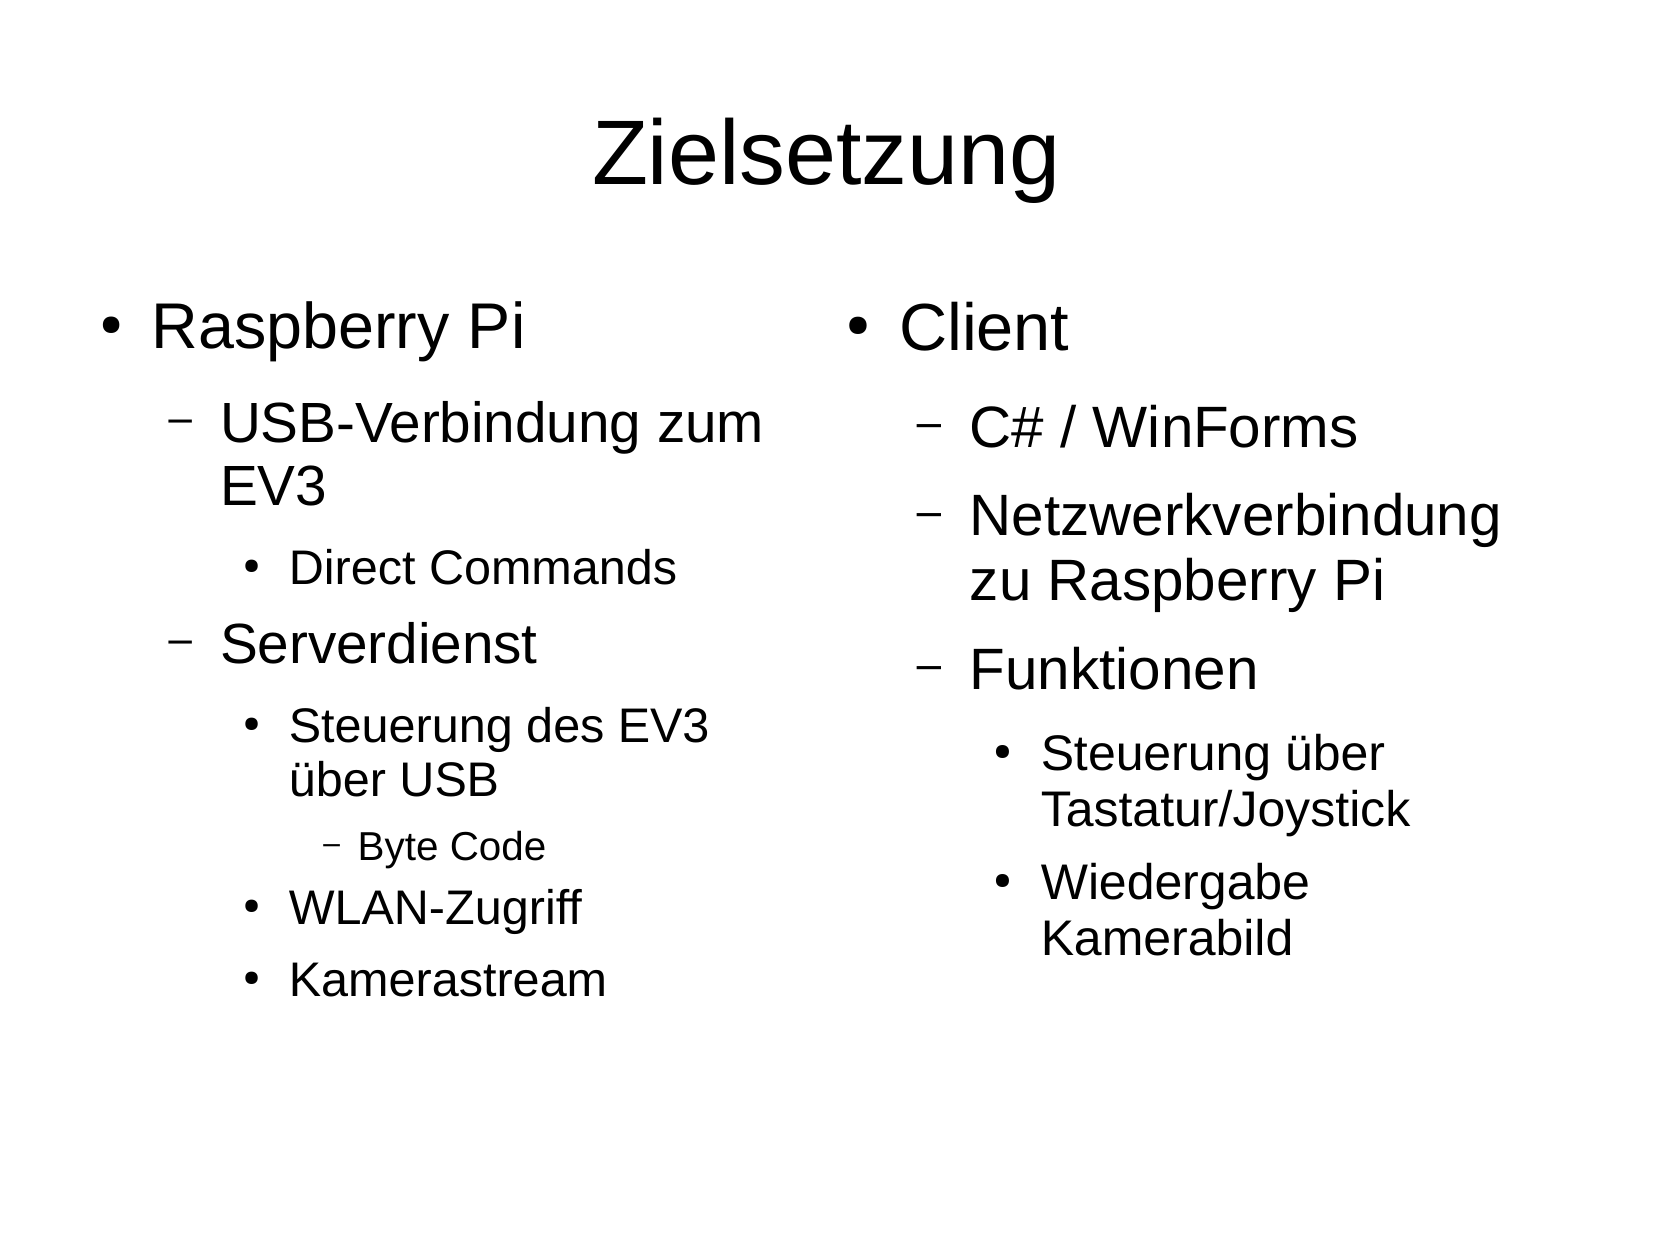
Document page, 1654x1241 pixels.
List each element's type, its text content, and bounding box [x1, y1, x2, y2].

title Zielsetzung [82, 49, 1571, 257]
list Client C# / WinForms Netzwerkverbindung zu Raspberry Pi Funktionen Steuerung über Tastatur/Joystick Wiedergabe Kamerabild [828, 290, 1539, 1010]
list Raspberry Pi USB-Verbindung zum EV3 Direct Commands Serverdienst Steuerung des EV3 über USB Byte Code WLAN-Zugriff Kamerastream [82, 290, 793, 1010]
